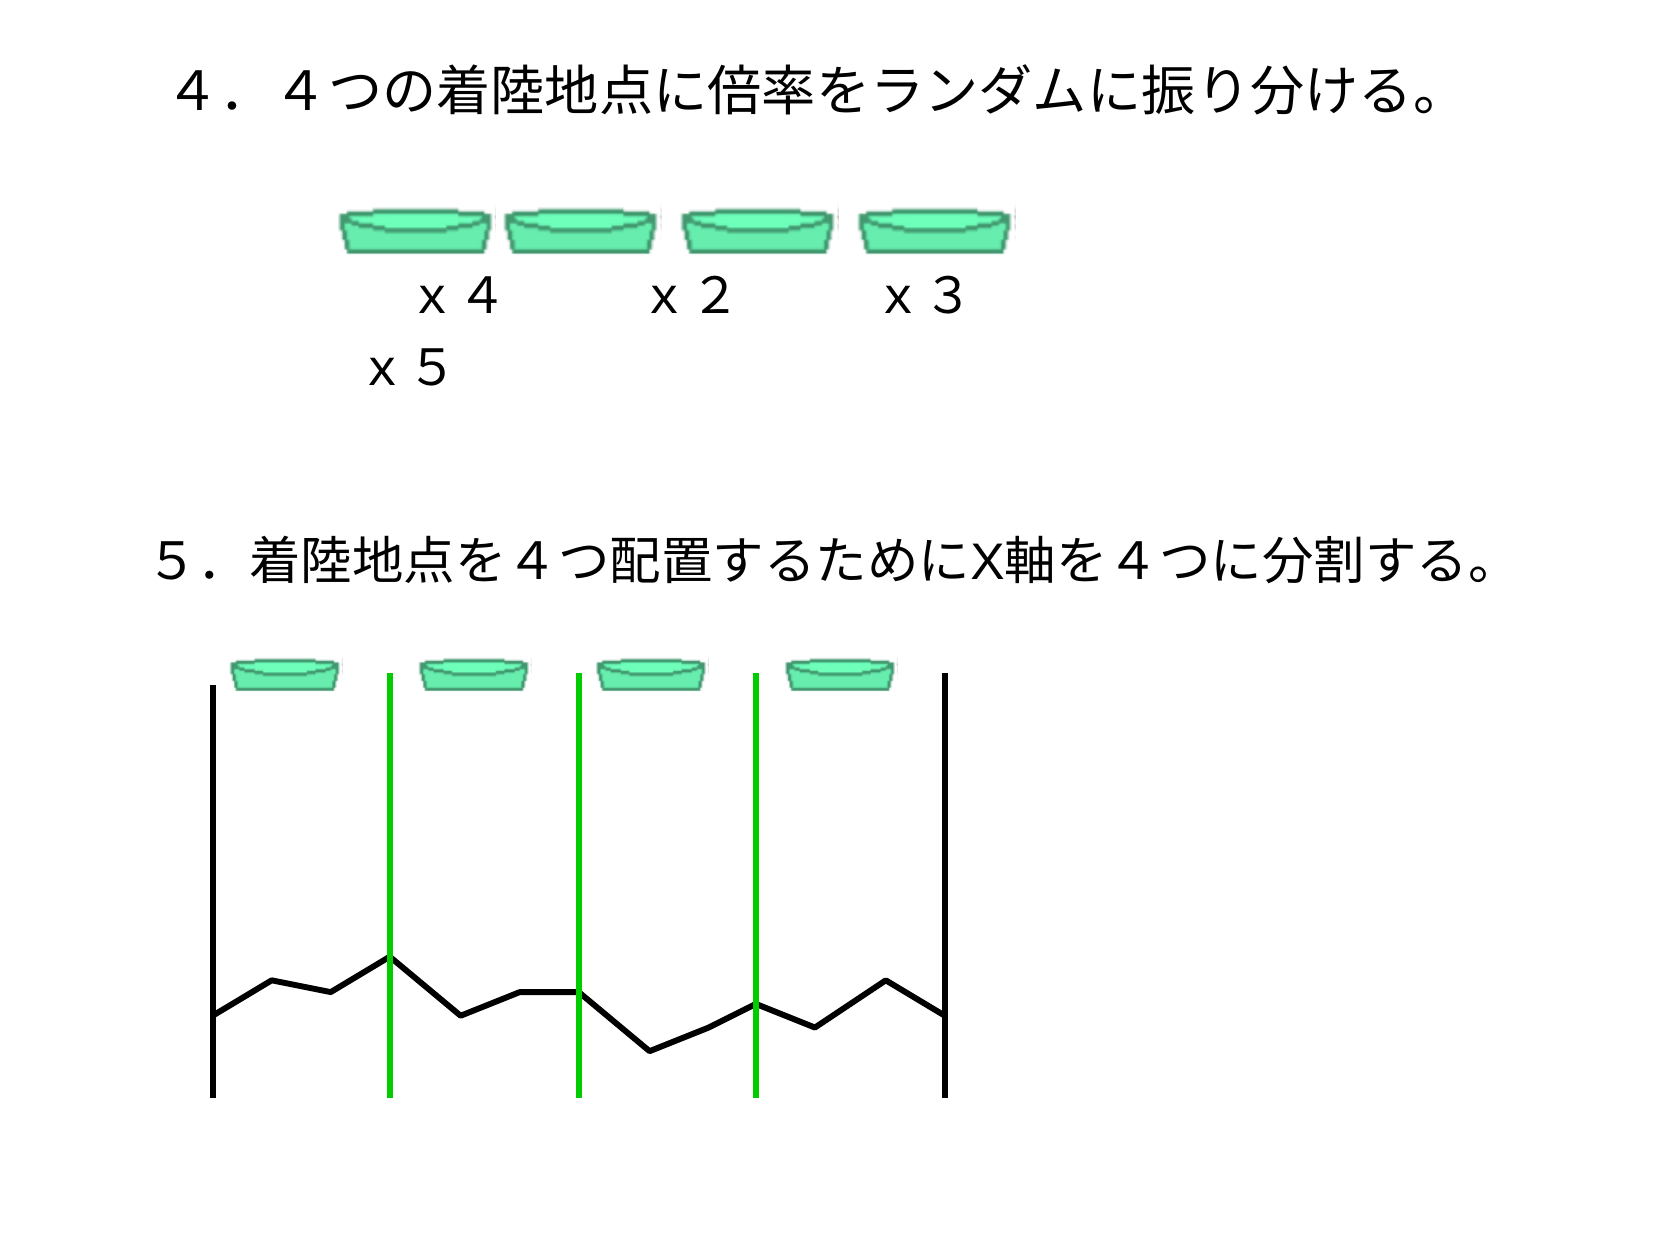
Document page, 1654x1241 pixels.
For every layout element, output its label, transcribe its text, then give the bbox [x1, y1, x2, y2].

picture [330, 188, 662, 280]
picture [590, 644, 709, 709]
list ５．着陸地点を４つ配置するためにX軸を４つに分割する。 [11, 519, 1595, 662]
text_box ｘ４ ｘ２ ｘ３ ｘ５ [342, 248, 1193, 363]
picture [413, 644, 532, 709]
list ４．４つの着陸地点に倍率をランダムに振り分ける。 [23, 47, 1607, 189]
picture [779, 644, 898, 709]
picture [673, 188, 839, 248]
picture [224, 644, 343, 709]
picture [850, 188, 1016, 248]
